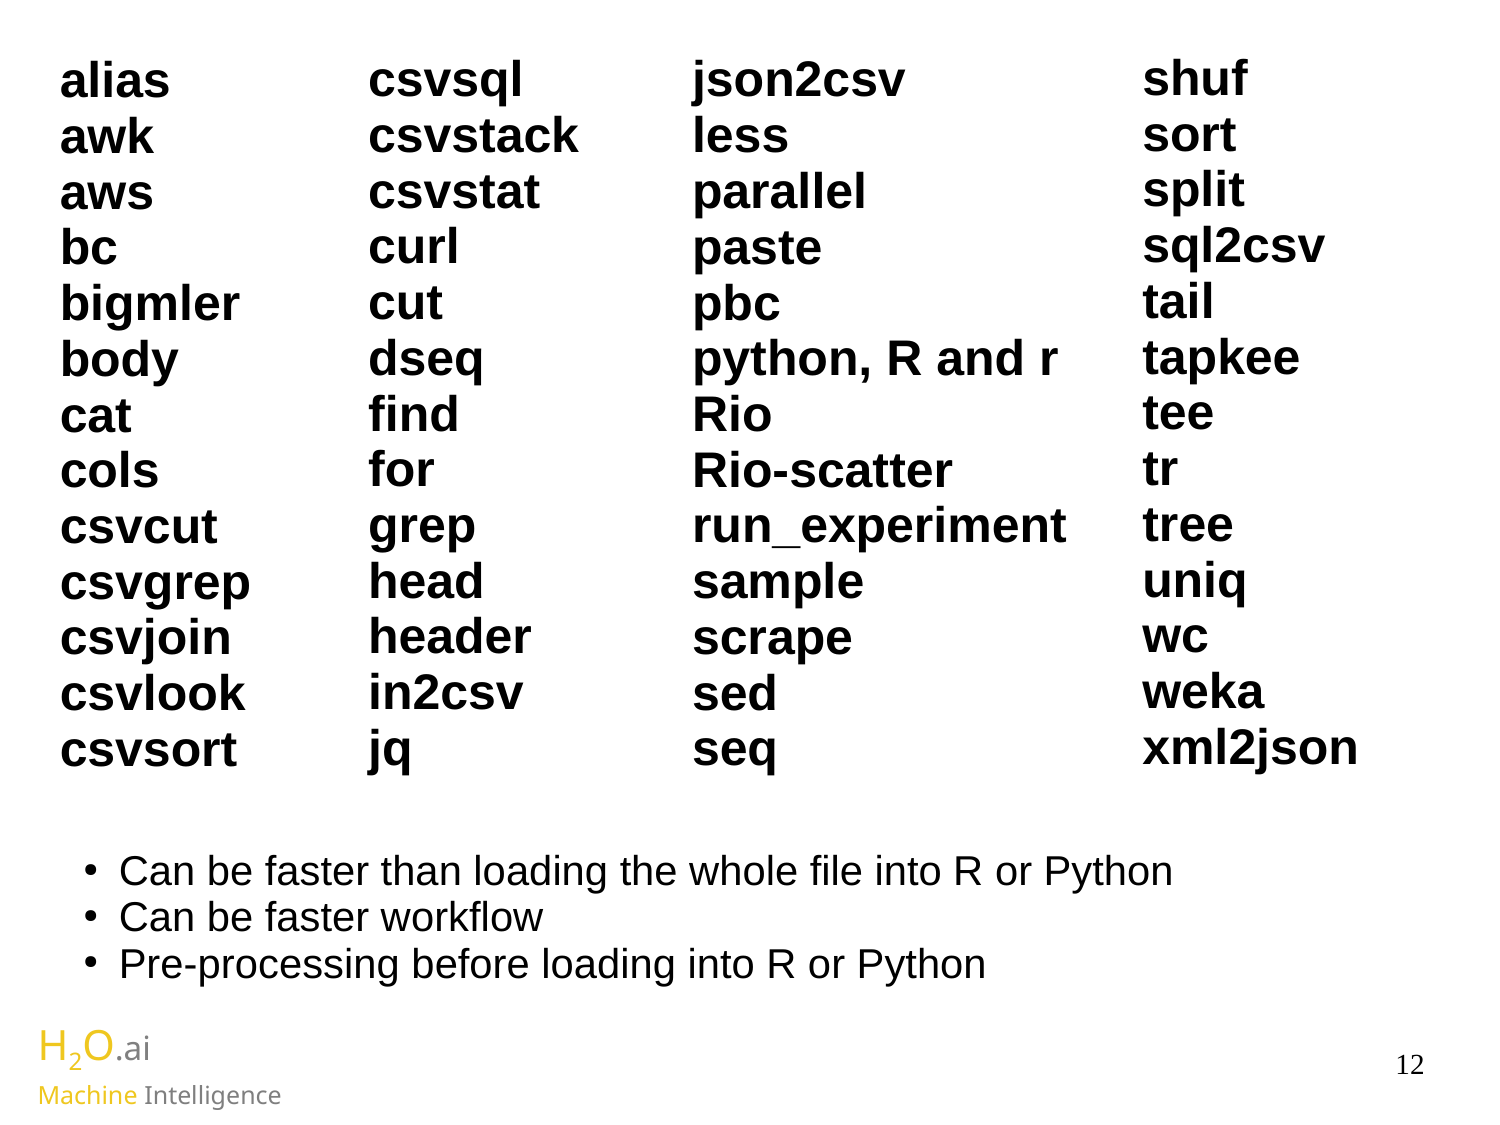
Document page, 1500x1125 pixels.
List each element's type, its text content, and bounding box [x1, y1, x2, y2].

text_box shuf sort split sql2csv tail tapkee tee tr tree uniq wc weka xml2json [1127, 42, 1473, 790]
text_box csvsql csvstack csvstat curl cut dseq find for grep head header in2csv jq [353, 43, 894, 791]
text_box Can be faster than loading the whole file into R or Python Can be faster workflow Pre-processing before loading into R or Python [68, 840, 1215, 996]
text_box alias awk aws bc bigmler body cat cols csvcut csvgrep csvjoin csvlook csvsort [45, 45, 391, 961]
text_box json2csv less parallel paste pbc python, R and r Rio Rio-scatter run_experiment sample scrape sed seq [677, 44, 1116, 840]
